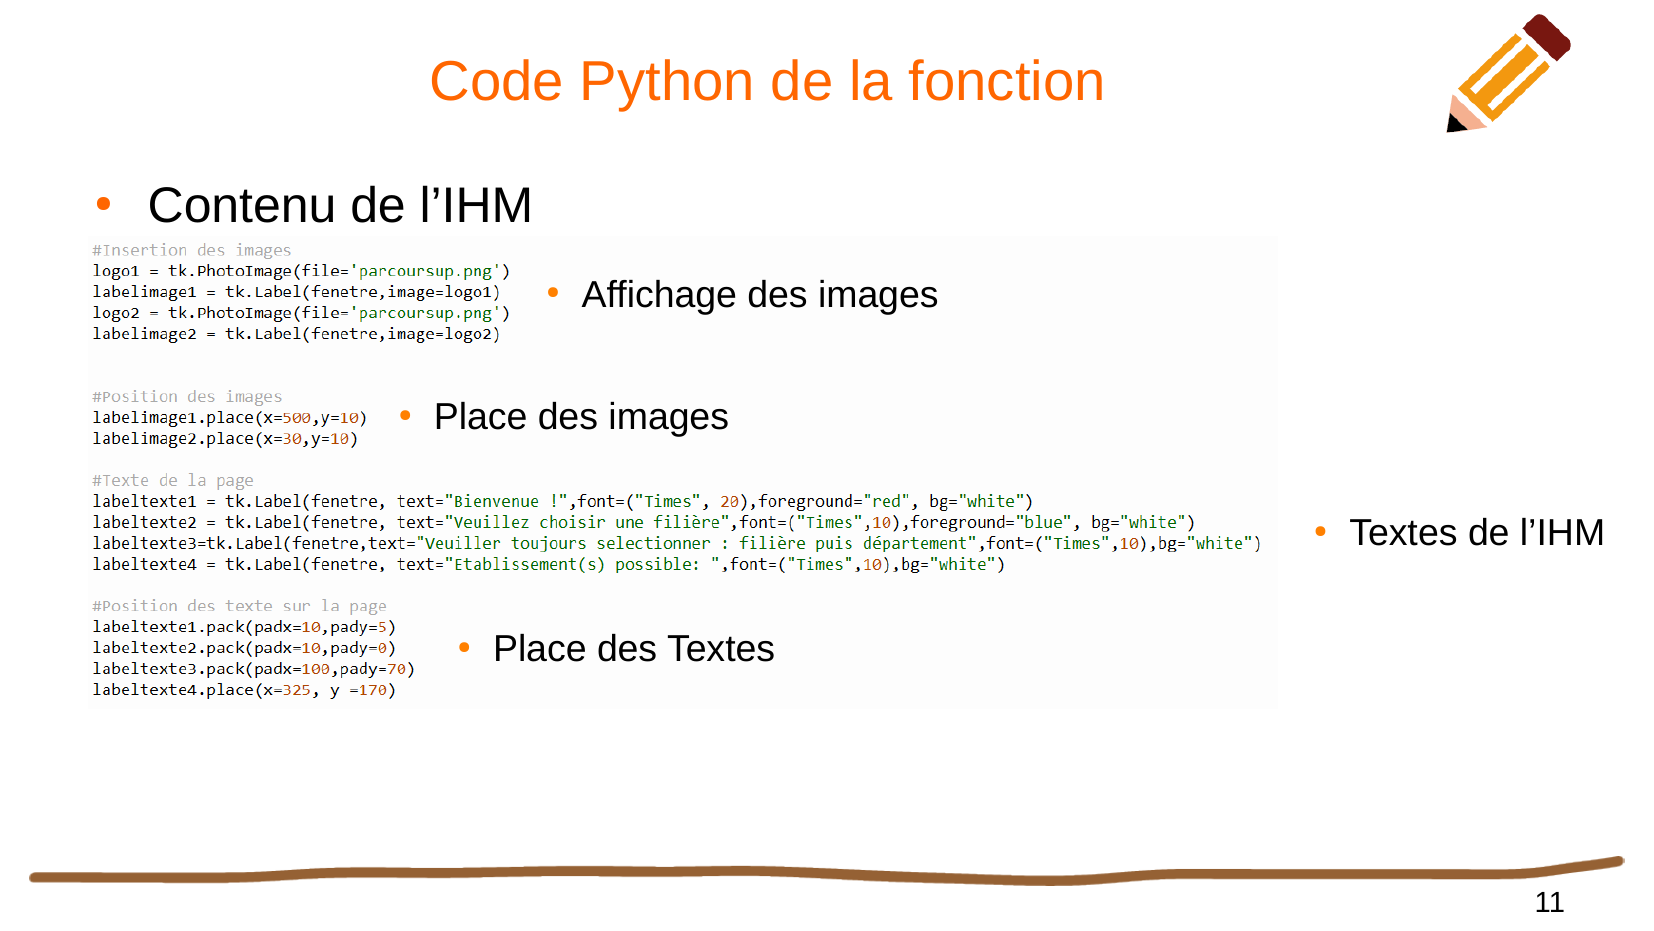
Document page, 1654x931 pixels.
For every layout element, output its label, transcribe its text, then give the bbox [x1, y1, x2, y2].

title Code Python de la fonction [88, 29, 1447, 133]
picture [1446, 14, 1571, 133]
text_box Affichage des images [531, 265, 1004, 365]
text_box Place des images [383, 388, 857, 487]
picture [29, 856, 1625, 886]
list Contenu de l’IHM [76, 177, 798, 487]
text_box Textes de l’IHM [1299, 504, 1625, 562]
picture [88, 236, 1278, 709]
text_box Place des Textes [442, 620, 916, 719]
